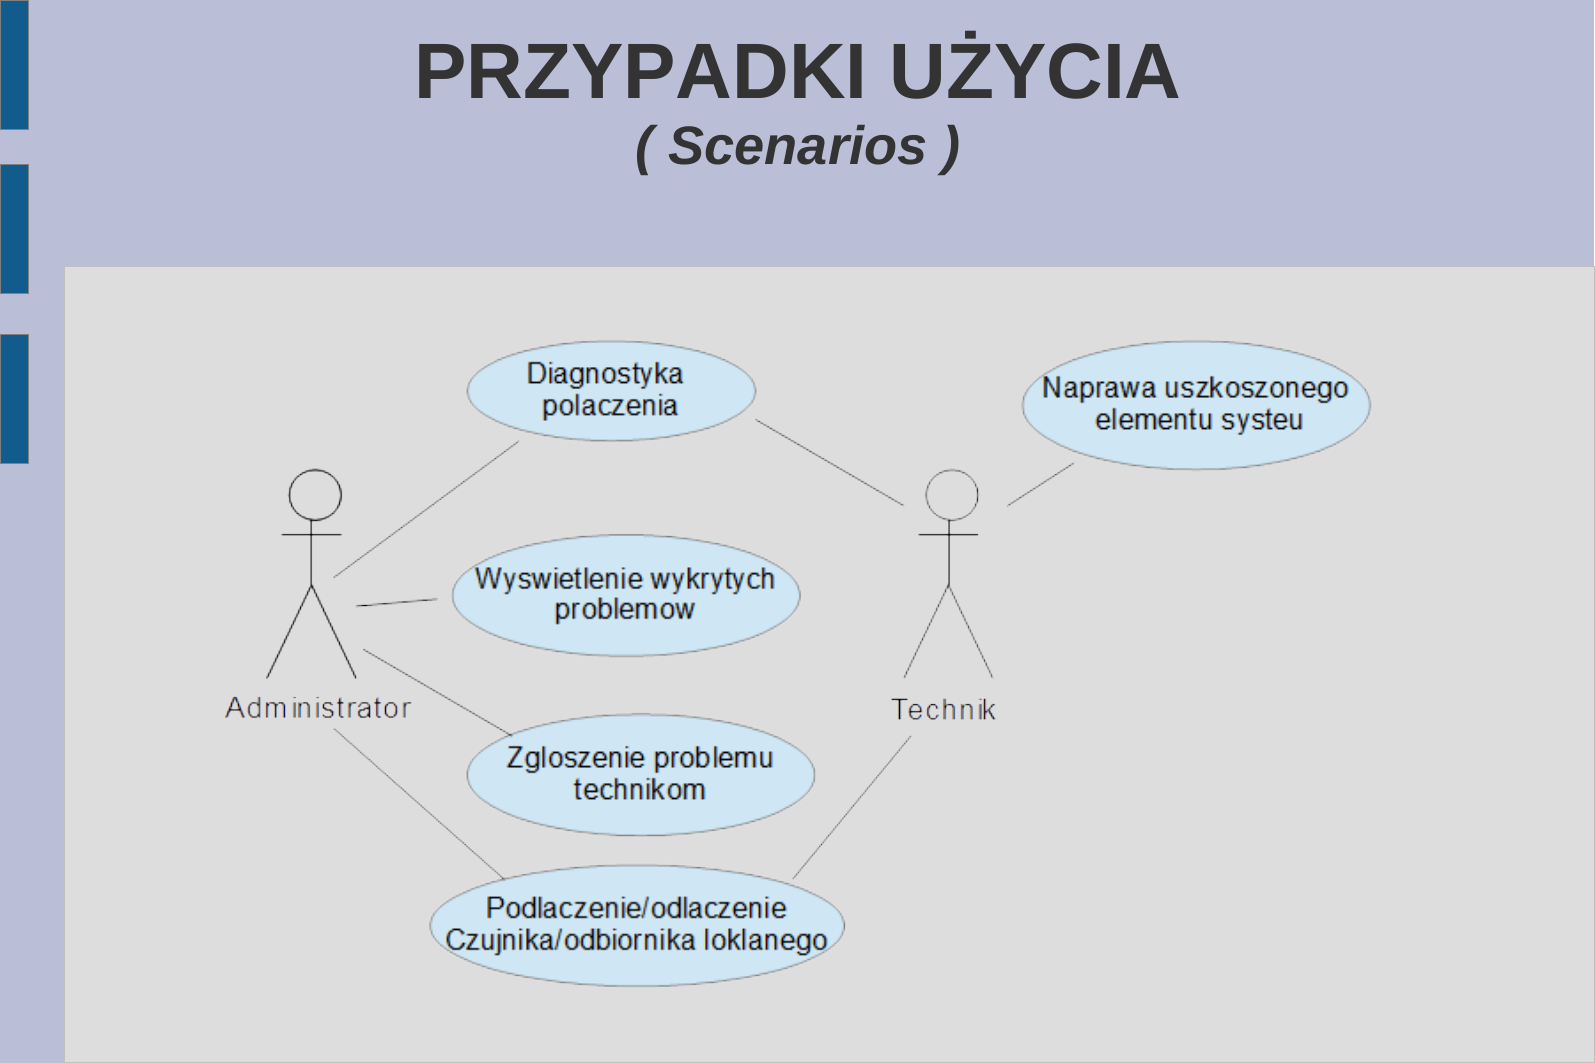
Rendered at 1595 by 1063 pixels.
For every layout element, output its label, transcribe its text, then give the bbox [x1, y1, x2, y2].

title PRZYPADKI UŻYCIA ( Scenarios ) [117, 13, 1479, 191]
picture [199, 271, 1395, 1063]
